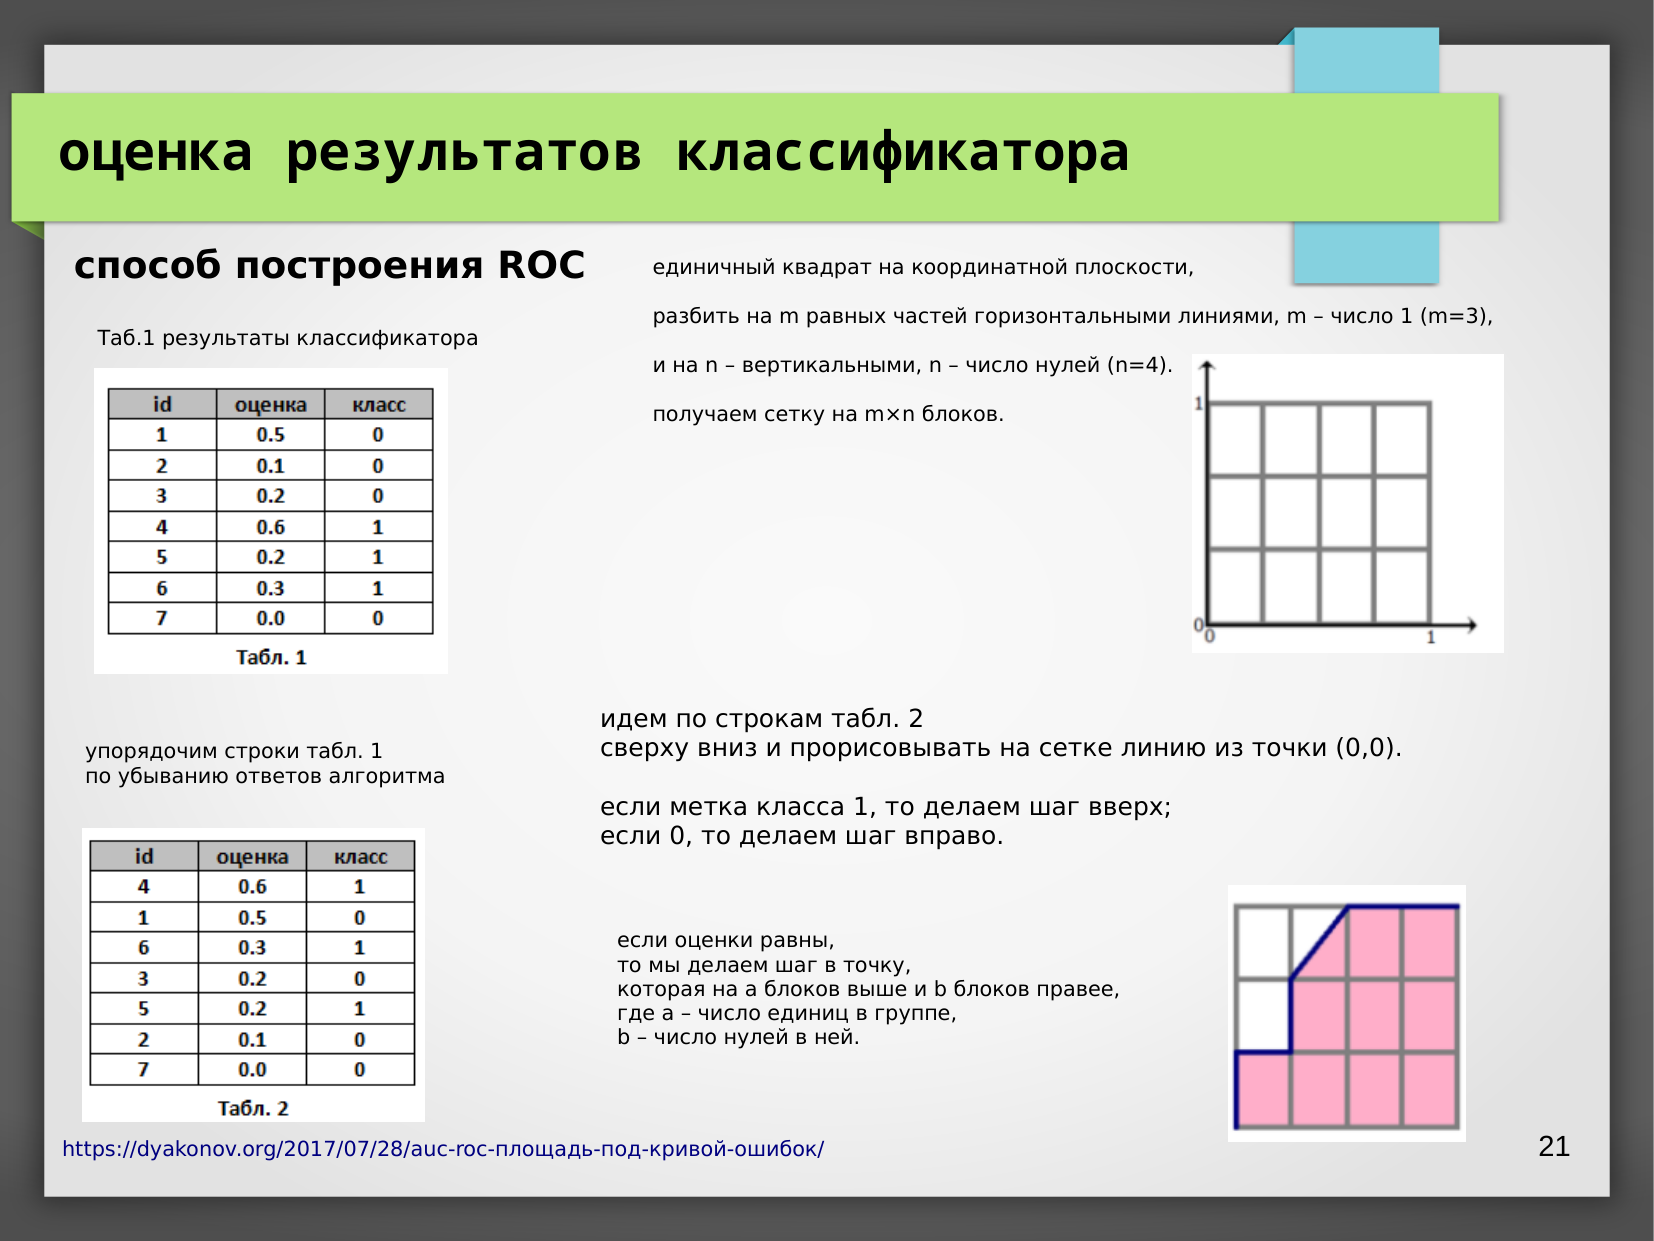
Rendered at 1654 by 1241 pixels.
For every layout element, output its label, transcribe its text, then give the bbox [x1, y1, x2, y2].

text_box единичный квадрат на координатной плоскости, разбить на m равных частей горизонтальными линиями, m – число 1 (m=3), и на n – вертикальными, n – число нулей (n=4). получаем сетку на m×n блоков. [637, 248, 1548, 438]
text_box Таб.1 результаты классификатора [82, 318, 532, 387]
text_box упорядочим строки табл. 1 по убыванию ответов алгоритма [70, 732, 461, 800]
title оценка результатов классификатора [59, 109, 1217, 190]
text_box идем по строкам табл. 2 сверху вниз и прорисовывать на сетке линию из точки (0,0). если метка класса 1, то делаем шаг вверх; если 0, то делаем шаг вправо. [585, 696, 1489, 899]
text_box https://dyakonov.org/2017/07/28/auc-roc-площадь-под-кривой-ошибок/ [47, 1129, 875, 1193]
text_box если оценки равны, то мы делаем шаг в точку, которая на a блоков выше и b блоков правее, где a – число единиц в группе, b – число нулей в ней. [602, 921, 1146, 1087]
text_box способ построения ROC [59, 236, 615, 303]
picture [0, 0, 1654, 1241]
